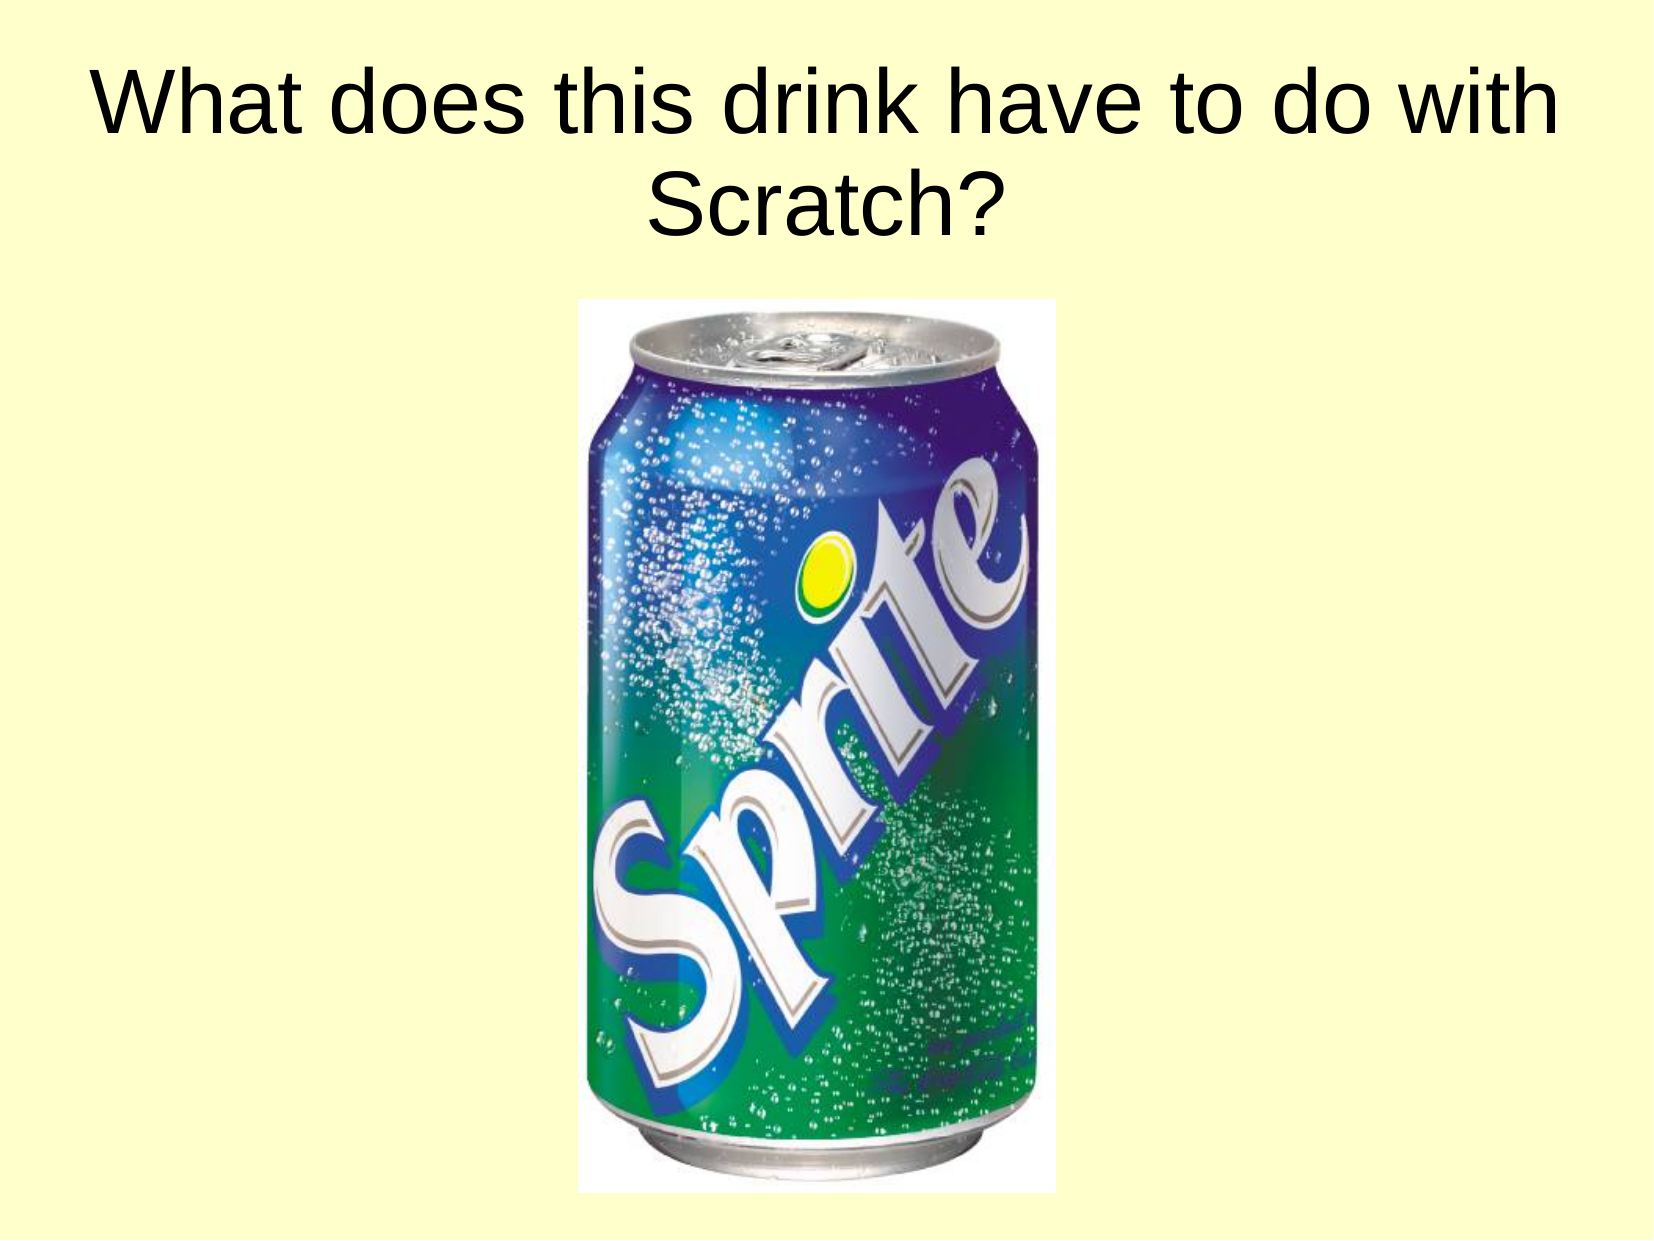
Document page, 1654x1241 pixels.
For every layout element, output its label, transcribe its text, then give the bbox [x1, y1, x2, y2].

picture [578, 299, 1056, 1193]
title What does this drink have to do with Scratch? [82, 49, 1571, 257]
